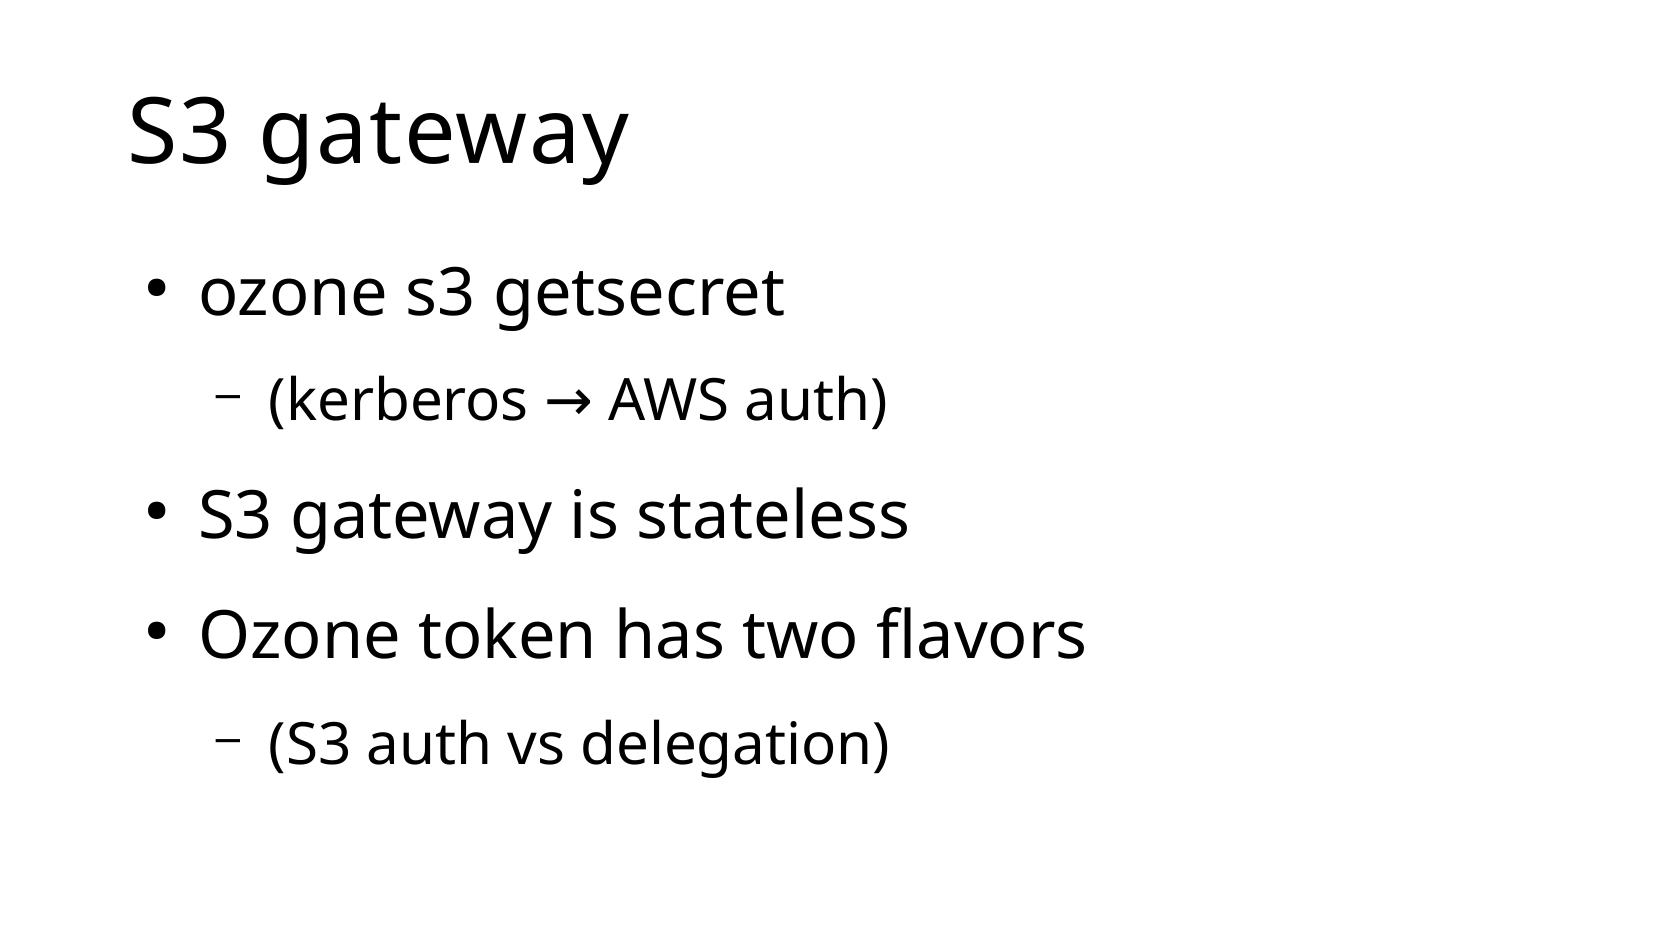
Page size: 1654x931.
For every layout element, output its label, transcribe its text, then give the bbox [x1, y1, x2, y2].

title S3 gateway [127, 69, 1654, 187]
list ozone s3 getsecret (kerberos → AWS auth) S3 gateway is stateless Ozone token has two flavors (S3 auth vs delegation) [127, 244, 1527, 784]
